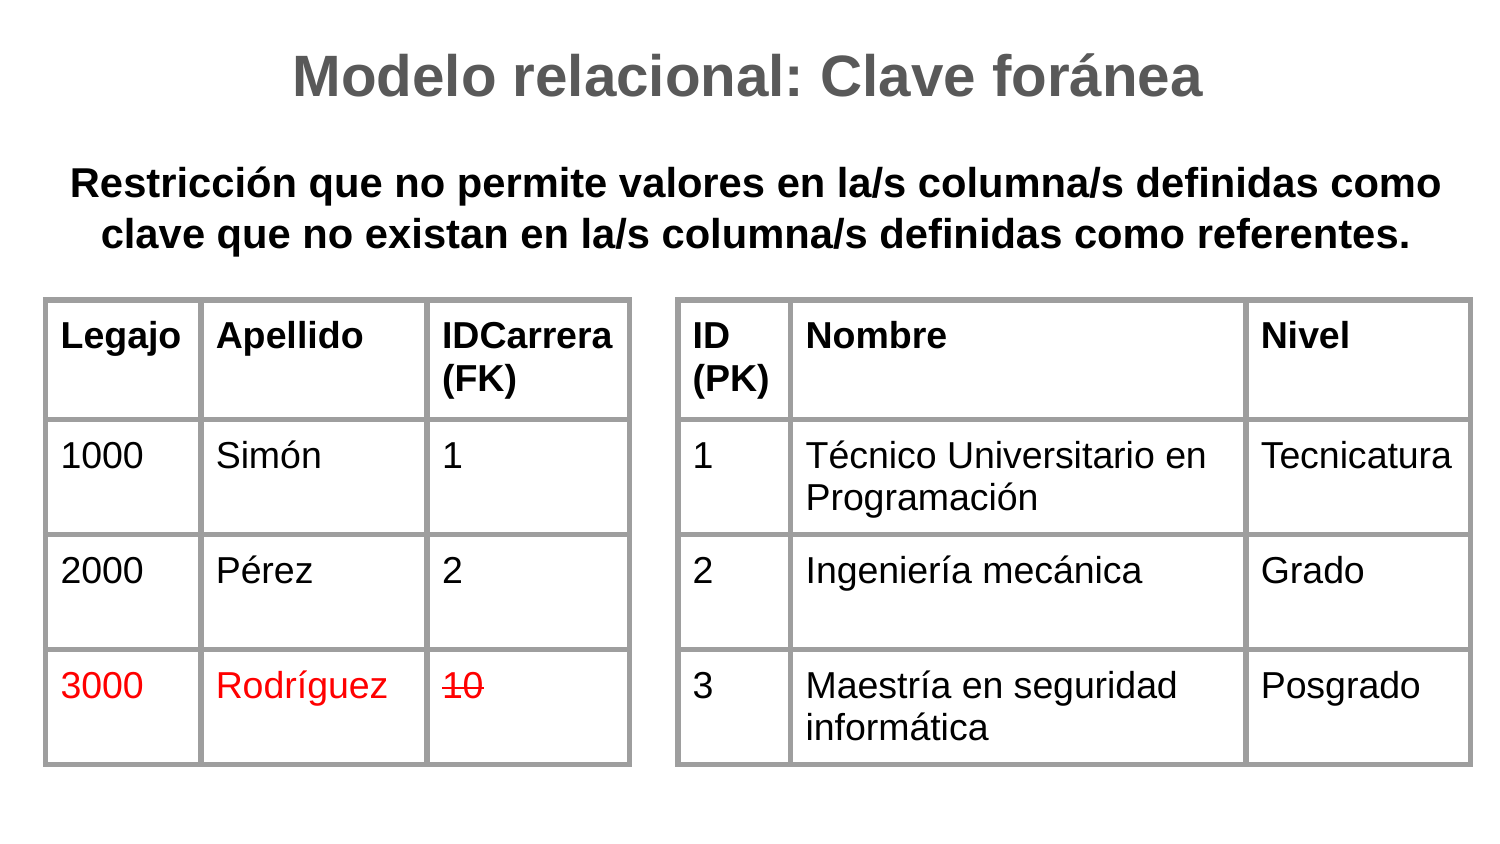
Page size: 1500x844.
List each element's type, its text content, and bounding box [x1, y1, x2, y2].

table_cell Técnico Universitario en Programación [793, 422, 1243, 532]
table_cell Maestría en seguridad informática [793, 652, 1243, 762]
table_header Nombre [793, 303, 1243, 417]
table_cell Pérez [204, 537, 424, 647]
table_header Apellido [204, 303, 424, 417]
table_cell 1000 [48, 422, 198, 532]
table_cell 3 [681, 652, 788, 762]
subtitle Modelo relacional: Clave foránea [30, 23, 1467, 154]
table_cell Grado [1249, 537, 1468, 647]
table_cell Tecnicatura [1249, 422, 1468, 532]
table_header Nivel [1249, 303, 1468, 417]
table_cell Posgrado [1249, 652, 1468, 762]
table_cell Simón [204, 422, 424, 532]
table_cell 2 [430, 537, 627, 647]
table_header IDCarrera (FK) [430, 303, 627, 417]
table_cell Rodríguez [204, 652, 424, 762]
table_cell 1 [430, 422, 627, 532]
table_header Legajo [48, 303, 198, 417]
table_cell 2000 [48, 537, 198, 647]
table_cell 10 [430, 652, 627, 762]
table_cell Ingeniería mecánica [793, 537, 1243, 647]
table_header ID (PK) [681, 303, 788, 417]
table_cell 2 [681, 537, 788, 647]
table_cell 1 [681, 422, 788, 532]
text_box Restricción que no permite valores en la/s columna/s definidas como clave que no existan en la/s columna/s definidas como referentes. [45, 141, 1467, 272]
table_cell 3000 [48, 652, 198, 762]
